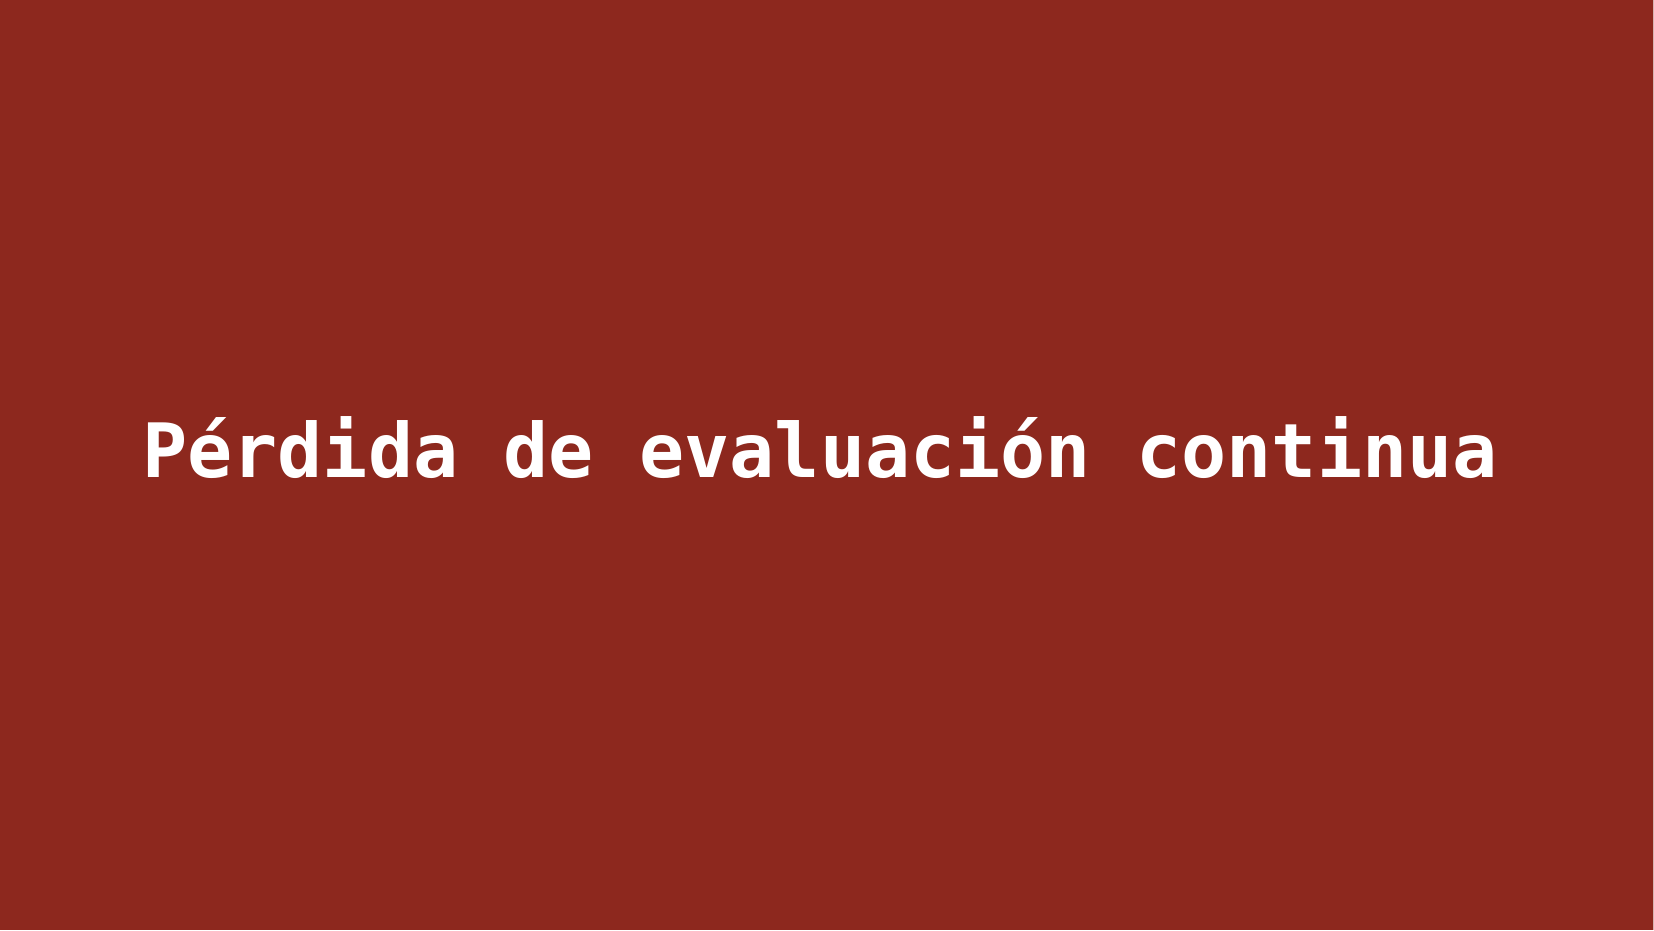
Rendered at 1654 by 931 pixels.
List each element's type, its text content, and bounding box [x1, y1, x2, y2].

title Pérdida de evaluación continua [0, 0, 1642, 860]
